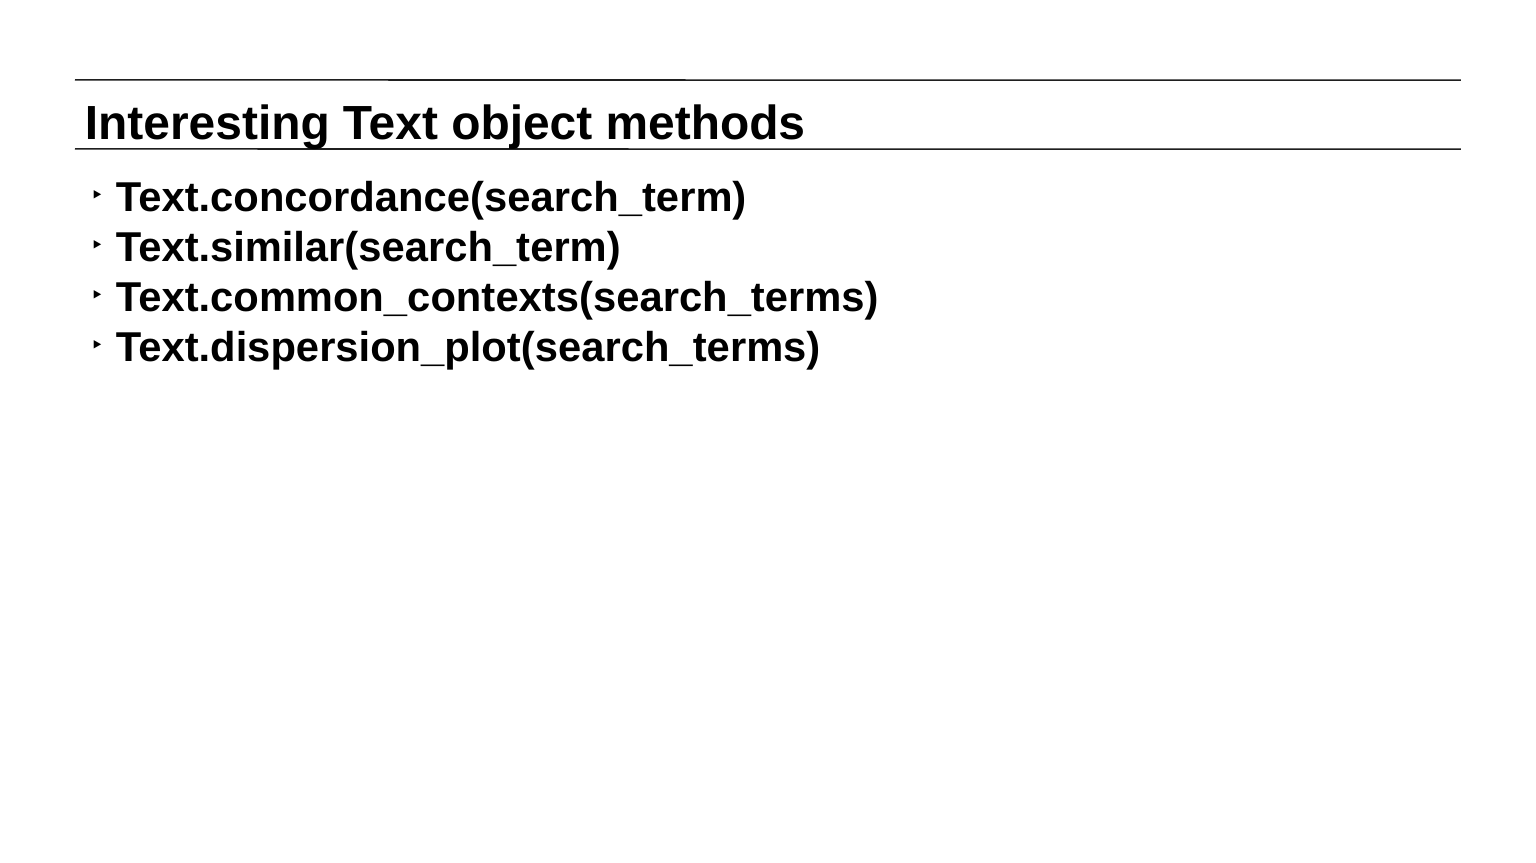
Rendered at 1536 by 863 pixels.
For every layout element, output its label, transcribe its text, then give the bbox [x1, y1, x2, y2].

list Text.concordance(search_term) Text.similar(search_term) Text.common_contexts(search_terms) Text.dispersion_plot(search_terms) [76, 161, 1460, 823]
title Interesting Text object methods [76, 82, 1369, 161]
